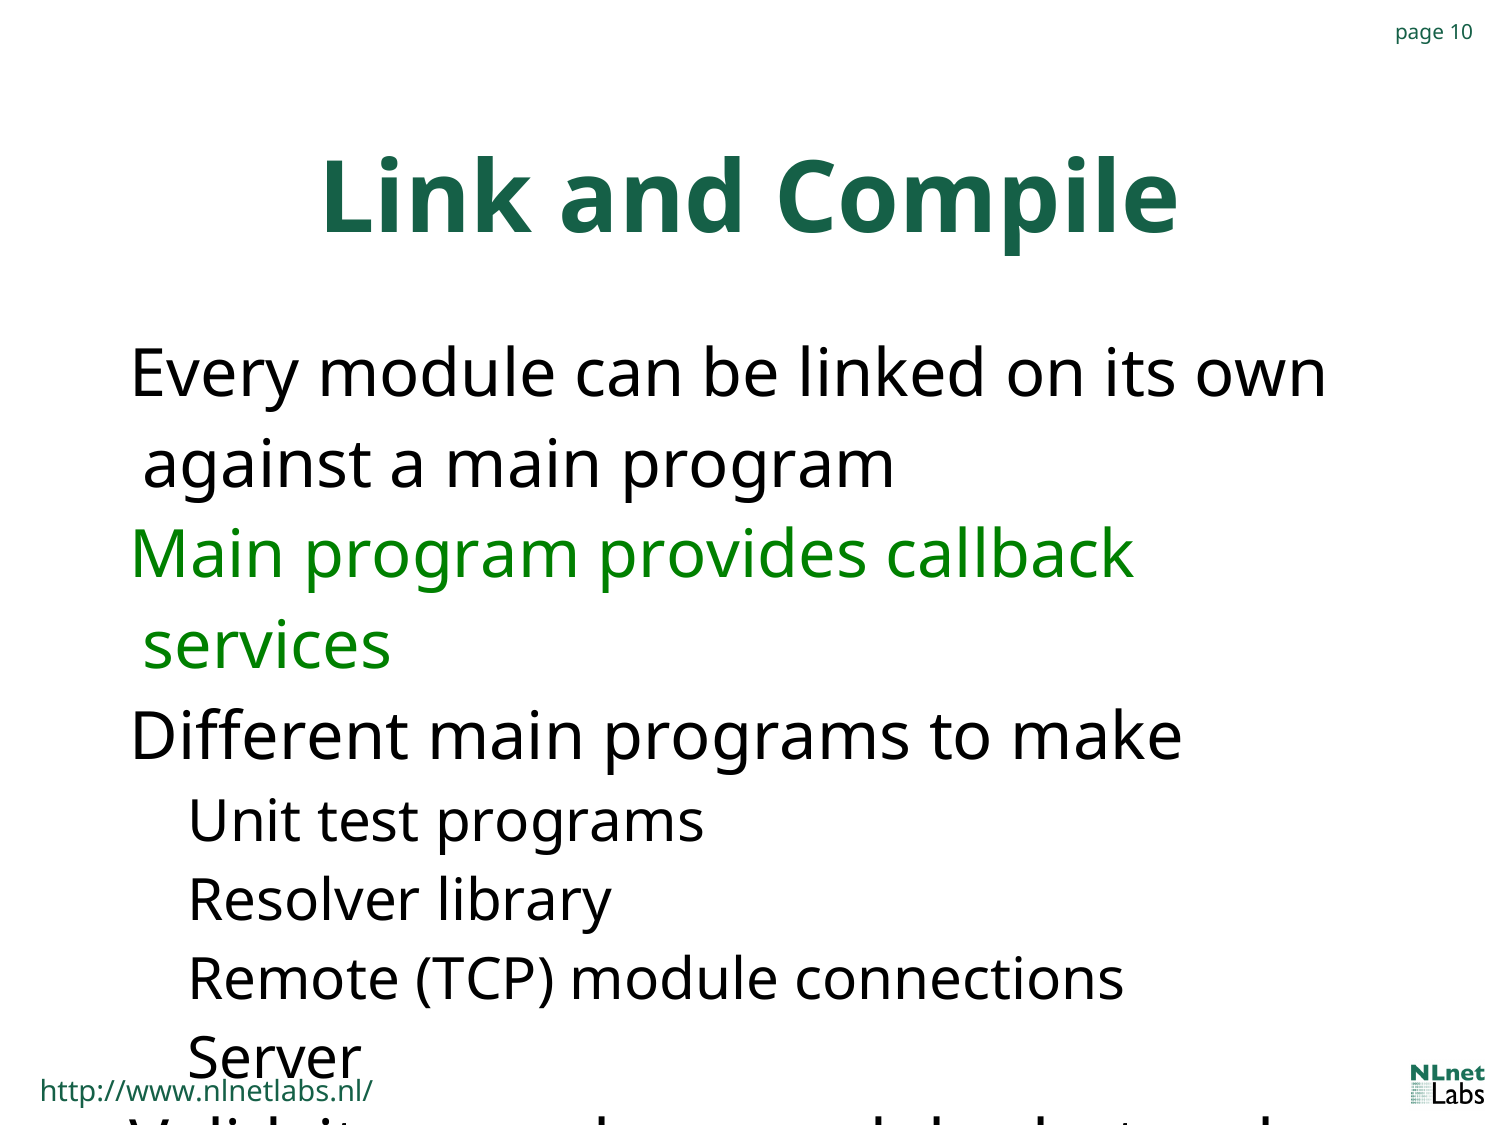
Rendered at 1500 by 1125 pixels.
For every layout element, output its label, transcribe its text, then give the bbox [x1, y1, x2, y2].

picture [1409, 1059, 1485, 1111]
list Every module can be linked on its own against a main program Main program provides callback services Different main programs to make Unit test programs Resolver library Remote (TCP) module connections Server Valid, iter are clean modules but cache is still special. [112, 324, 1388, 1054]
title Link and Compile [112, 66, 1388, 322]
